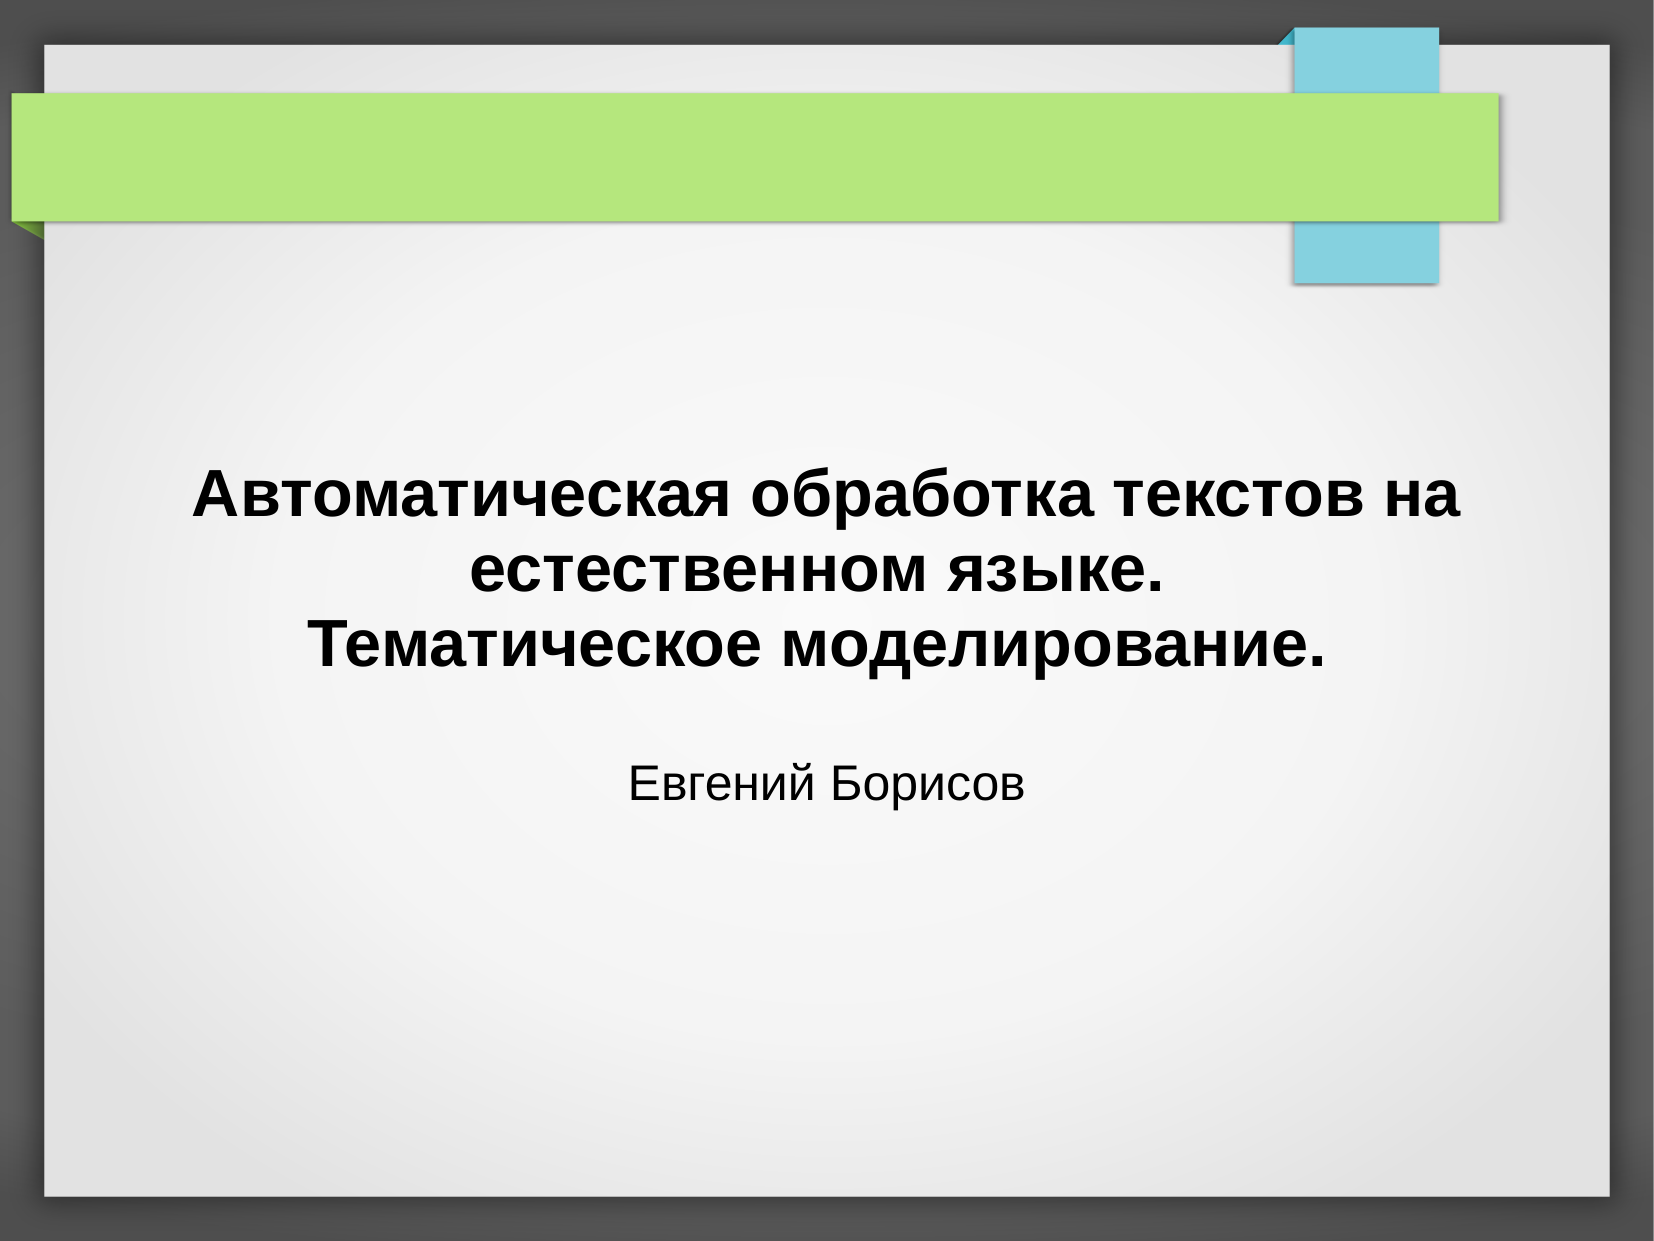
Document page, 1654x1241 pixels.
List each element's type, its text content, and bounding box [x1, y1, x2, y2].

picture [0, 0, 1654, 1241]
subtitle Автоматическая обработка текстов на естественном языке. Тематическое моделирование. Евгений Борисов [82, 290, 1571, 1010]
